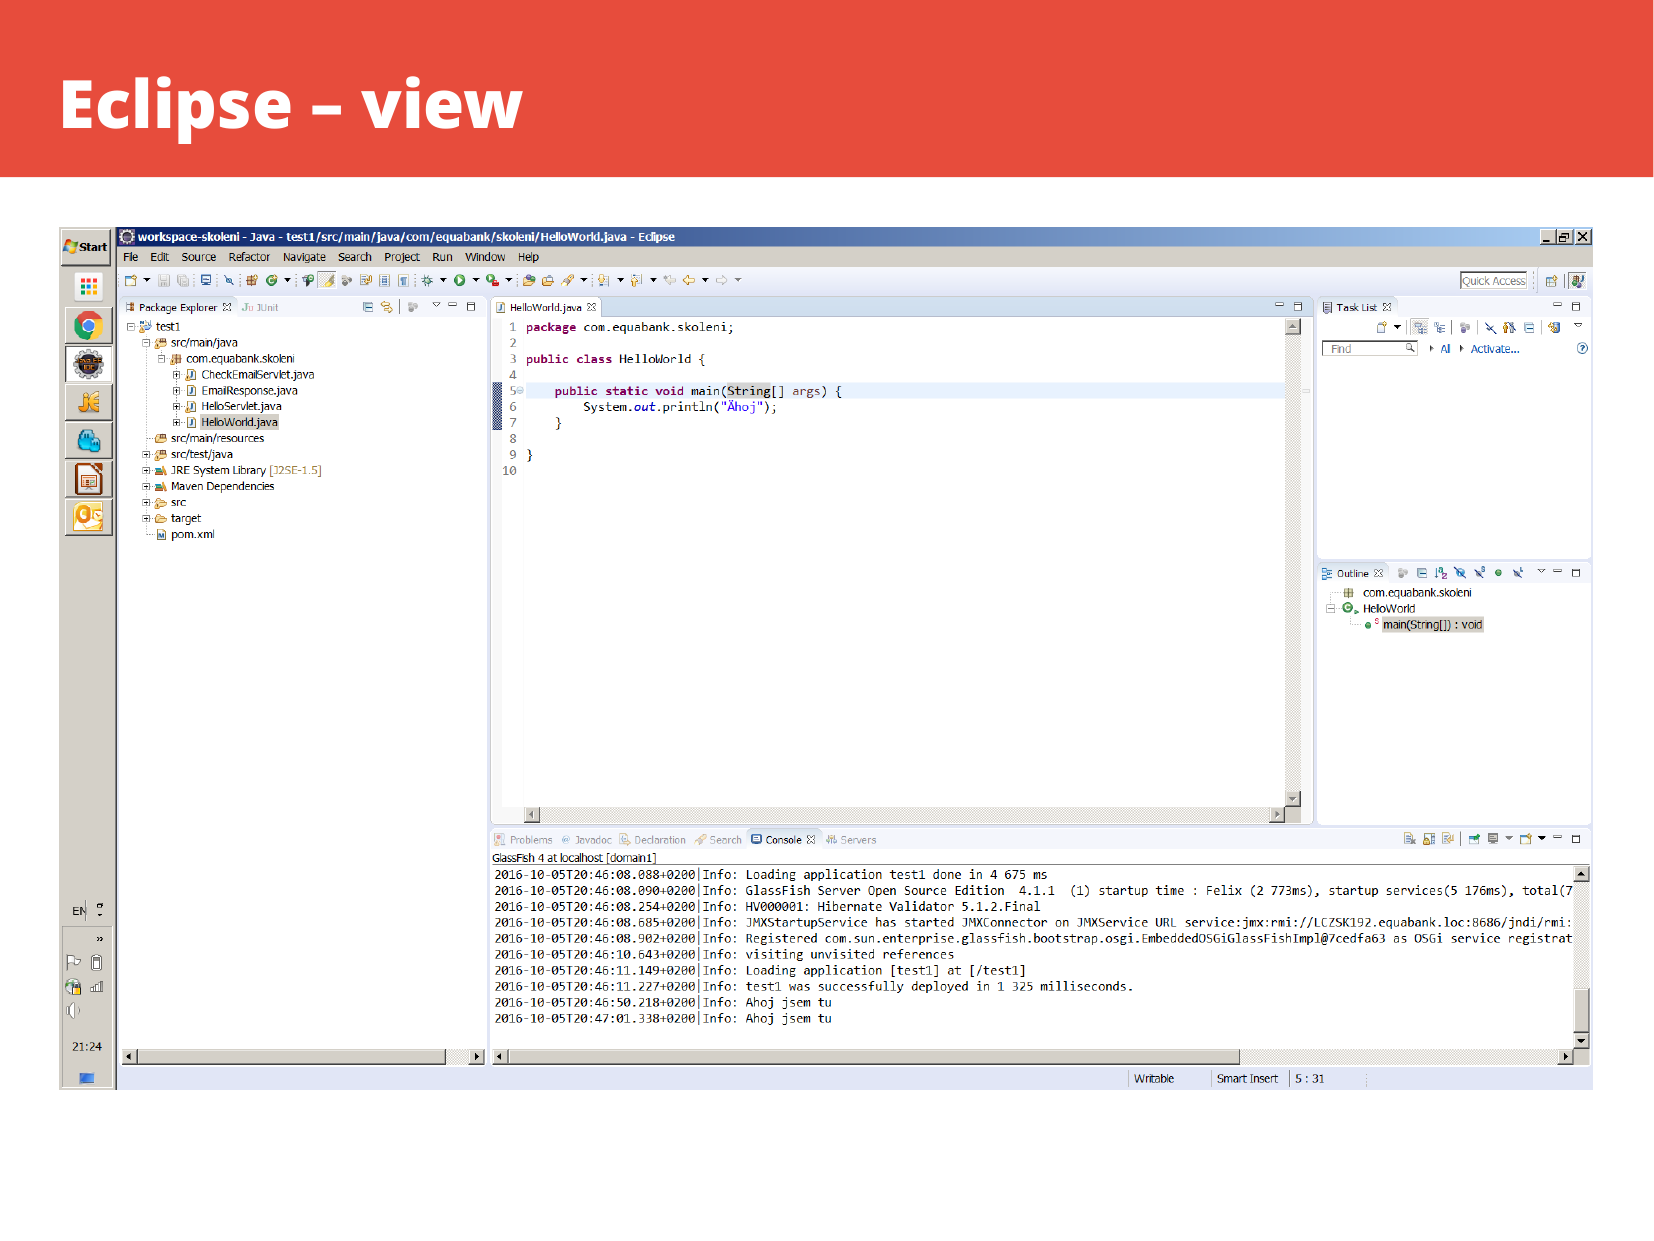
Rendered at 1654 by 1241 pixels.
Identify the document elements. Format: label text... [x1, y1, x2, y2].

picture [59, 227, 1593, 1090]
title Eclipse – view [59, 0, 1595, 148]
